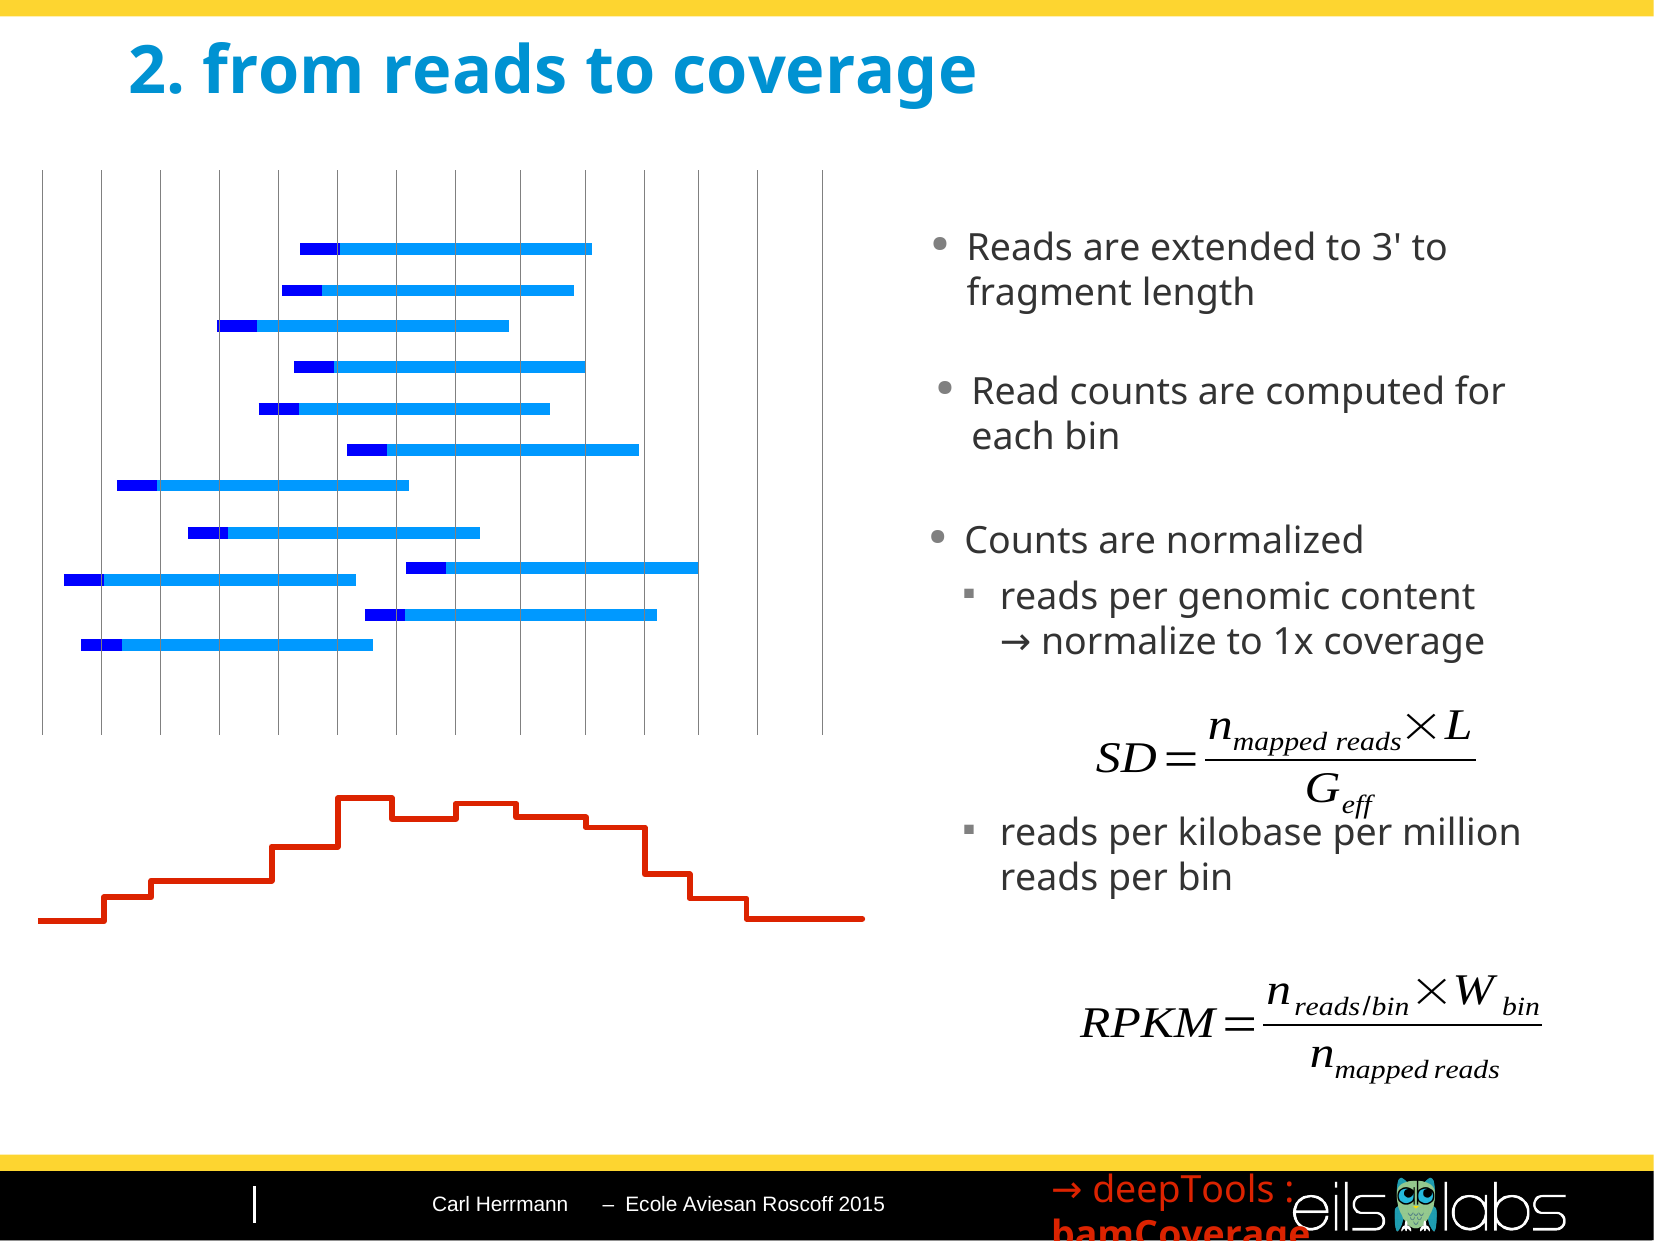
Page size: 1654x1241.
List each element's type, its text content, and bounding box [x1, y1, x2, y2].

list Counts are normalized reads per genomic content → normalize to 1x coverage reads per kilobase per million reads per bin [914, 507, 1552, 1042]
list Reads are extended to 3' to fragment length [916, 214, 1555, 380]
list Read counts are computed for each bin [921, 359, 1560, 494]
picture [1292, 1224, 1566, 1232]
title 2. from reads to coverage [113, 18, 1602, 186]
text_box → deepTools : bamCoverage [1036, 1157, 1576, 1224]
chart [1064, 966, 1557, 1085]
